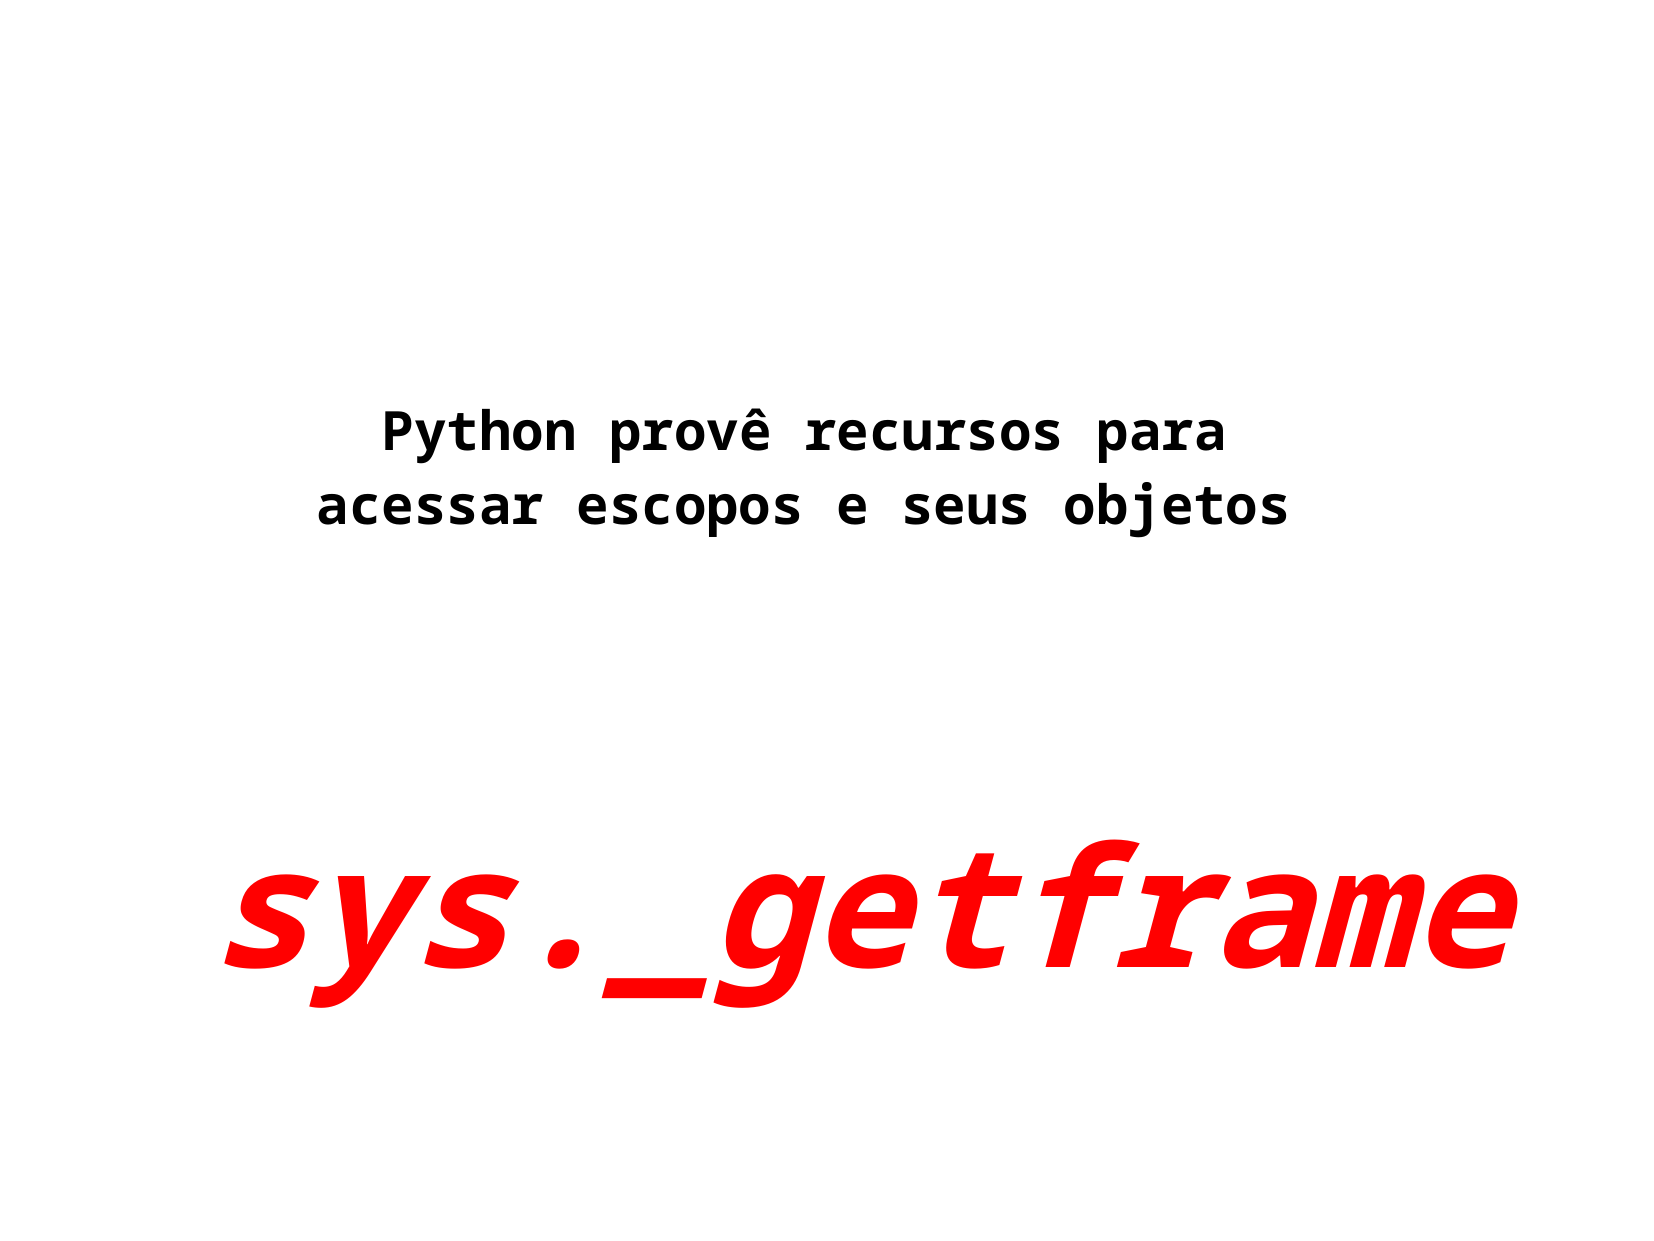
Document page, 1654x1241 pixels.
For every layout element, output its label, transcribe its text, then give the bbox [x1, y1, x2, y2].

text_box sys._getframe [195, 781, 1532, 995]
text_box Python provê recursos para acessar escopos e seus objetos [302, 385, 1315, 530]
